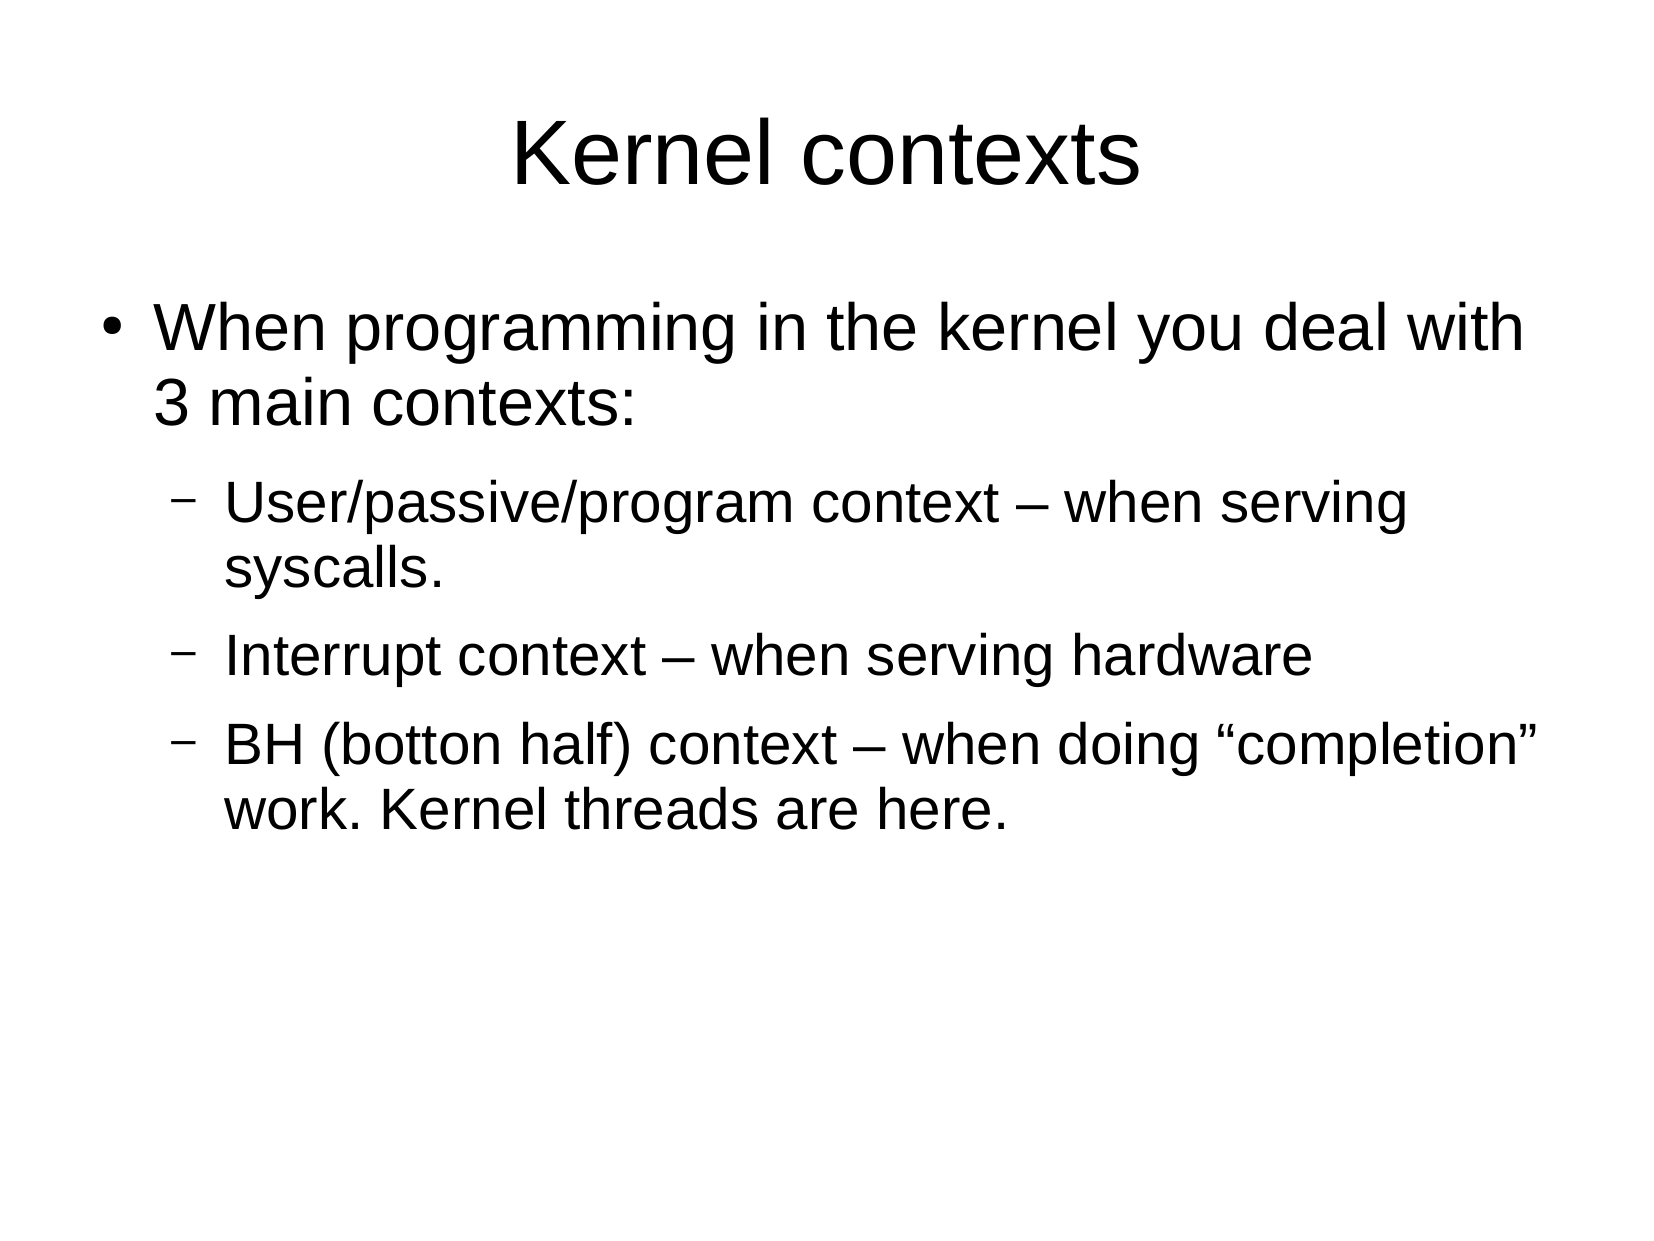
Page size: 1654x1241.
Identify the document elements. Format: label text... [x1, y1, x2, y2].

title Kernel contexts [82, 49, 1571, 257]
list When programming in the kernel you deal with 3 main contexts: User/passive/program context – when serving syscalls. Interrupt context – when serving hardware BH (botton half) context – when doing “completion” work. Kernel threads are here. [82, 290, 1571, 1010]
